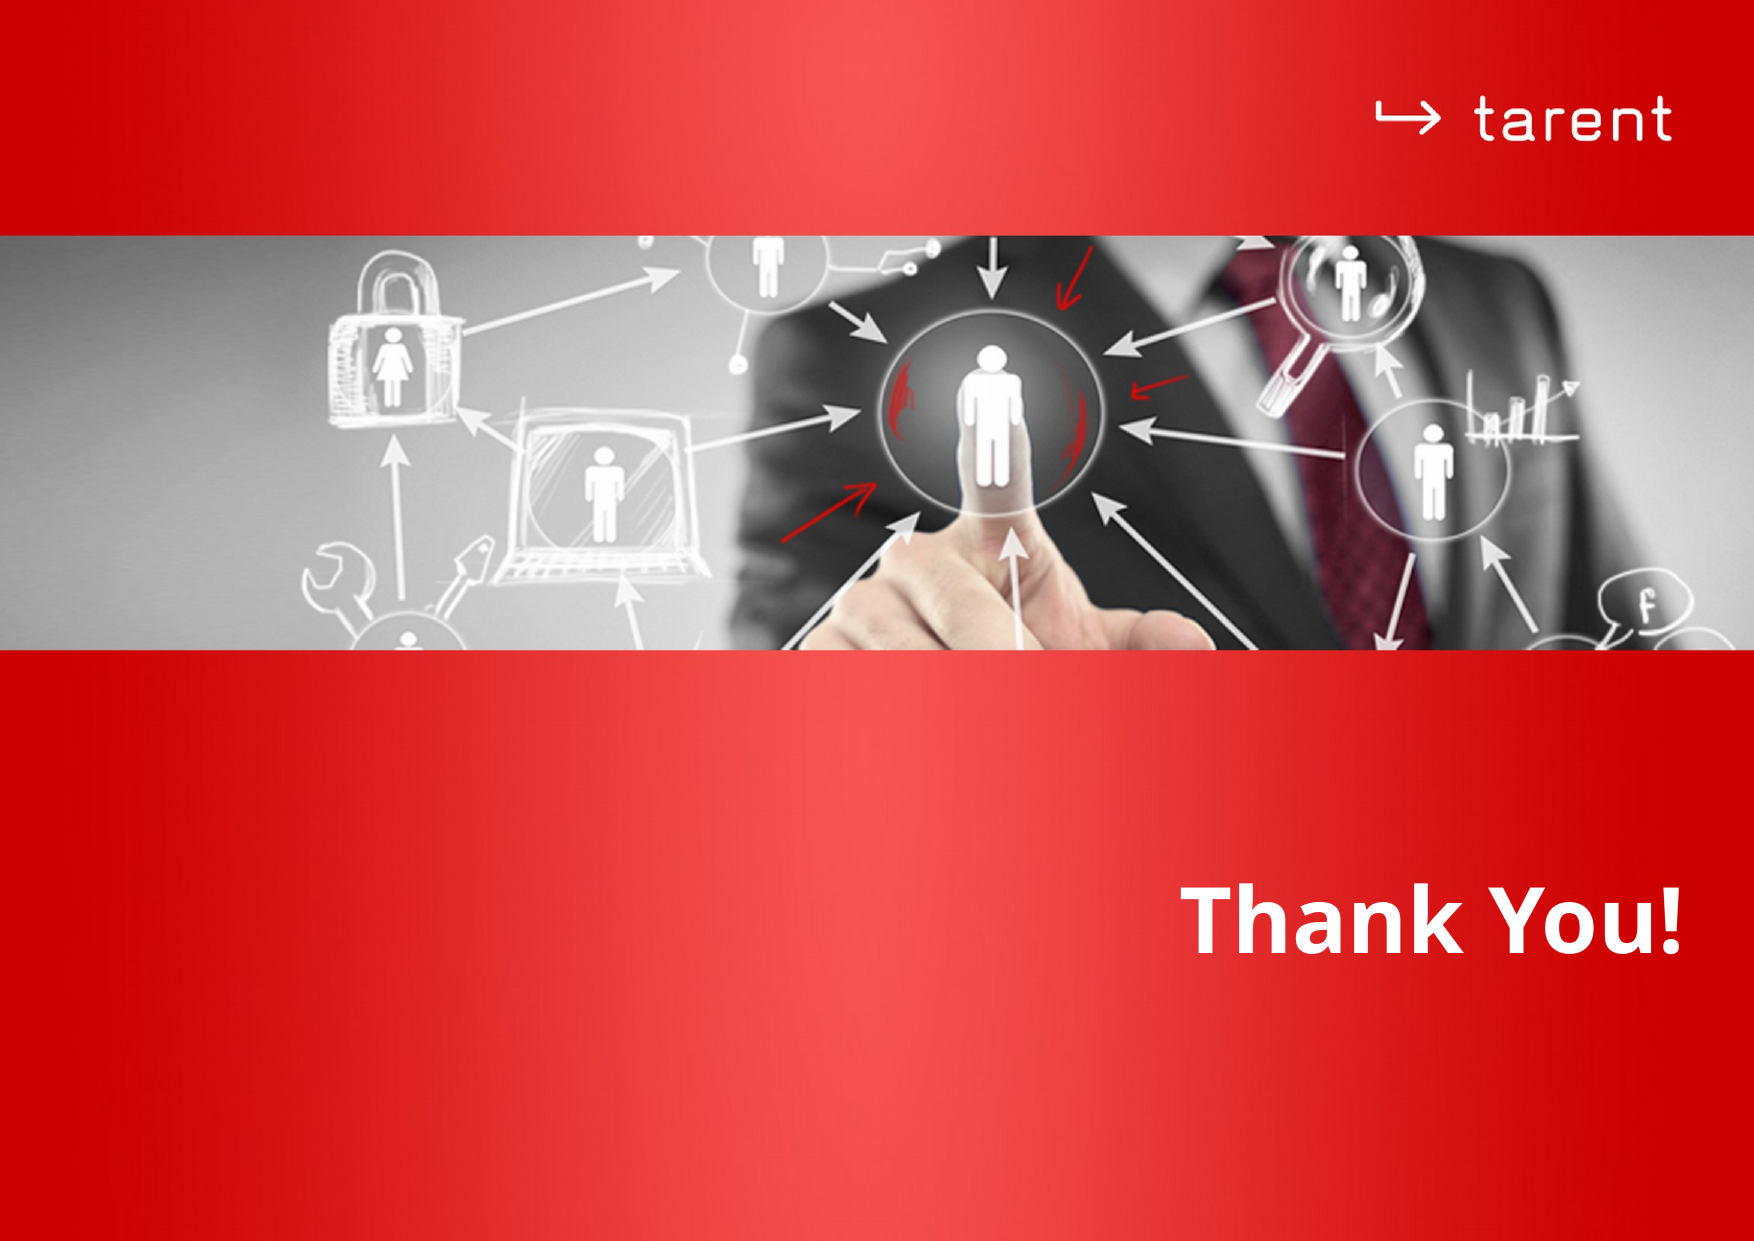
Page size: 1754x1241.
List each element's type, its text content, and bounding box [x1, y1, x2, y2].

title Thank You! [106, 814, 1685, 1023]
picture [0, 0, 1754, 1241]
